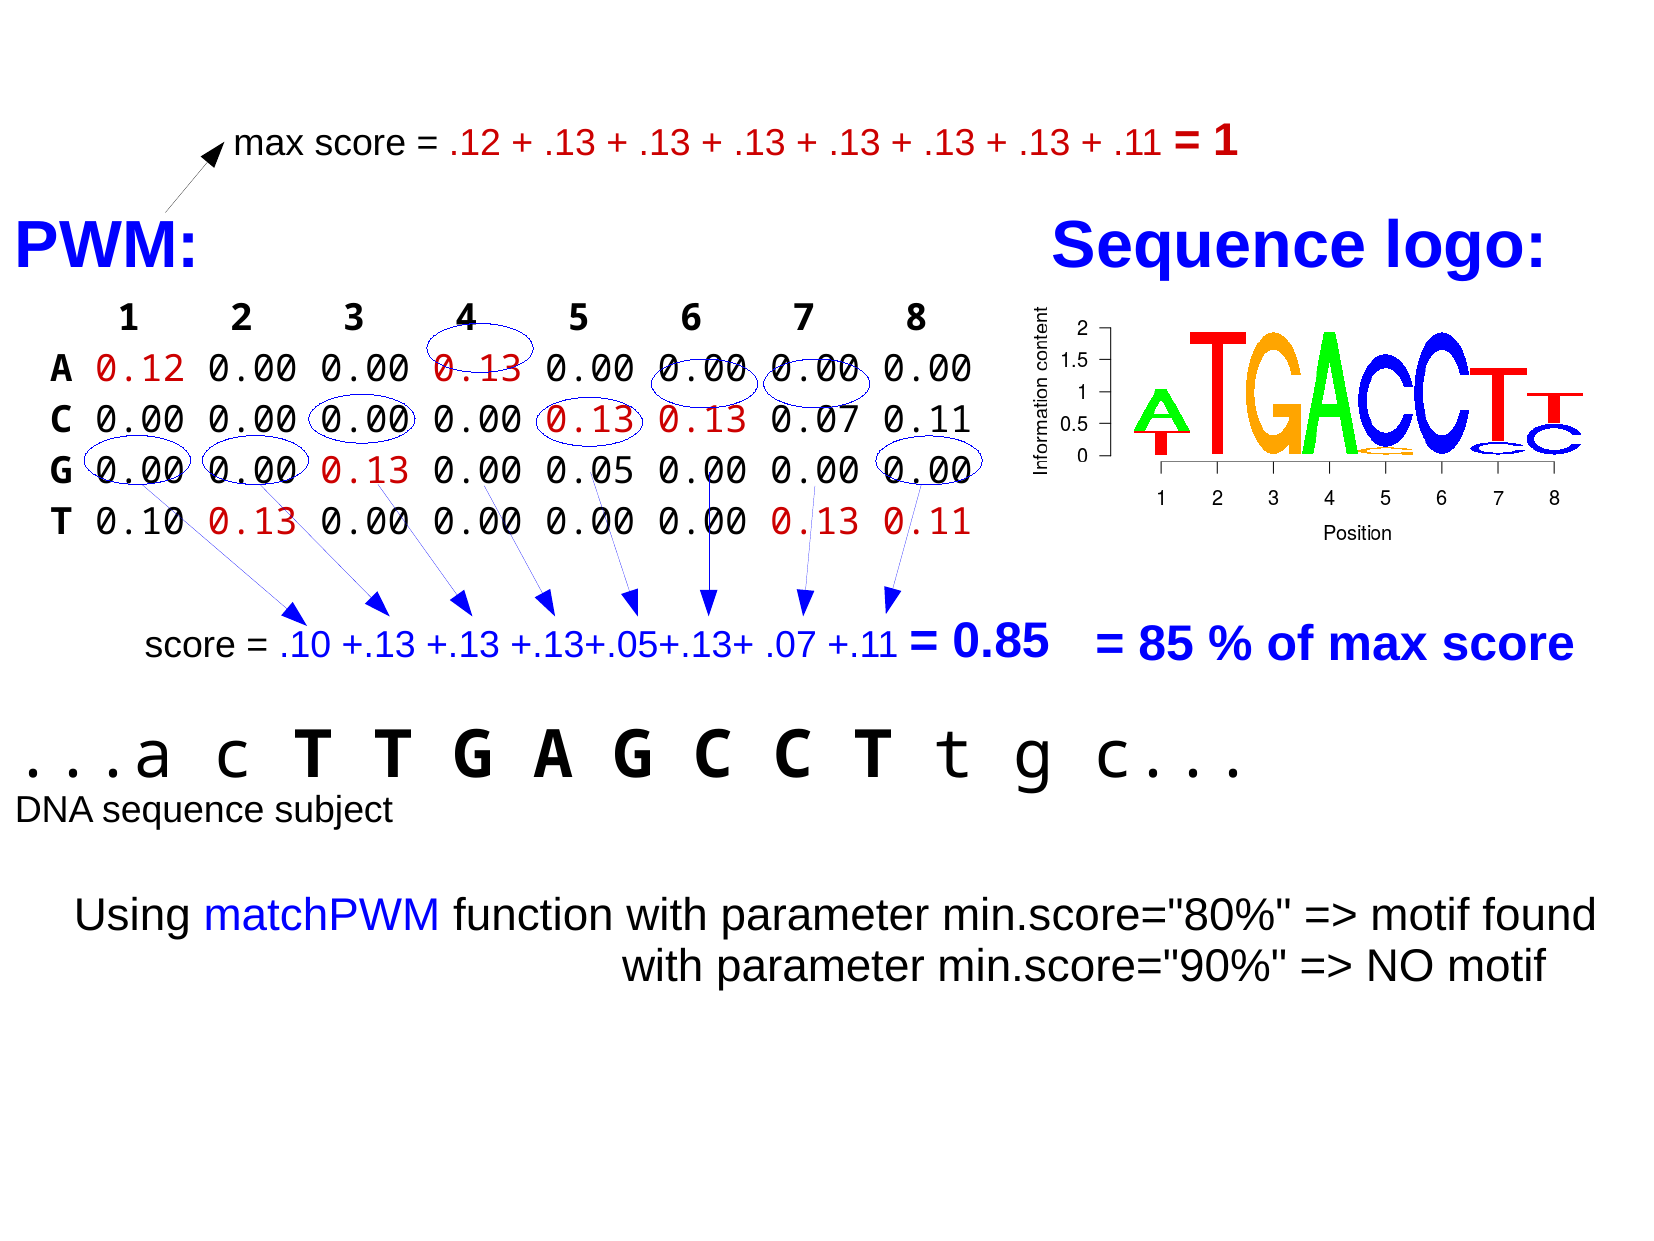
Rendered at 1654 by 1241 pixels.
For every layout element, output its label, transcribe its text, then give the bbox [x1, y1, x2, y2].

text_box Using matchPWM function with parameter min.score="80%" => motif found with parameter min.score="90%" => NO motif [59, 881, 1613, 999]
text_box max score = .12 + .13 + .13 + .13 + .13 + .13 + .13 + .11 = 1 [218, 106, 1306, 173]
text_box score = .10 +.13 +.13 +.13+.05+.13+ .07 +.11 = 0.85 [129, 604, 1182, 676]
text_box Sequence logo: [1037, 200, 1564, 290]
picture [992, 283, 1642, 580]
text_box PWM: [0, 200, 215, 290]
text_box = 85 % of max score [1080, 608, 1601, 680]
text_box 1 2 3 4 5 6 7 8 A 0.12 0.00 0.00 0.13 0.00 0.00 0.00 0.00 C 0.00 0.00 0.00 0.00 0.13 0.13 0.07 0.11 G 0.00 0.00 0.13 0.00 0.05 0.00 0.00 0.00 T 0.10 0.13 0.00 0.00 0.00 0.00 0.13 0.11 [35, 283, 1052, 486]
text_box ...a c T T G A G C C T t g c... [0, 699, 1276, 782]
text_box DNA sequence subject [0, 781, 615, 838]
